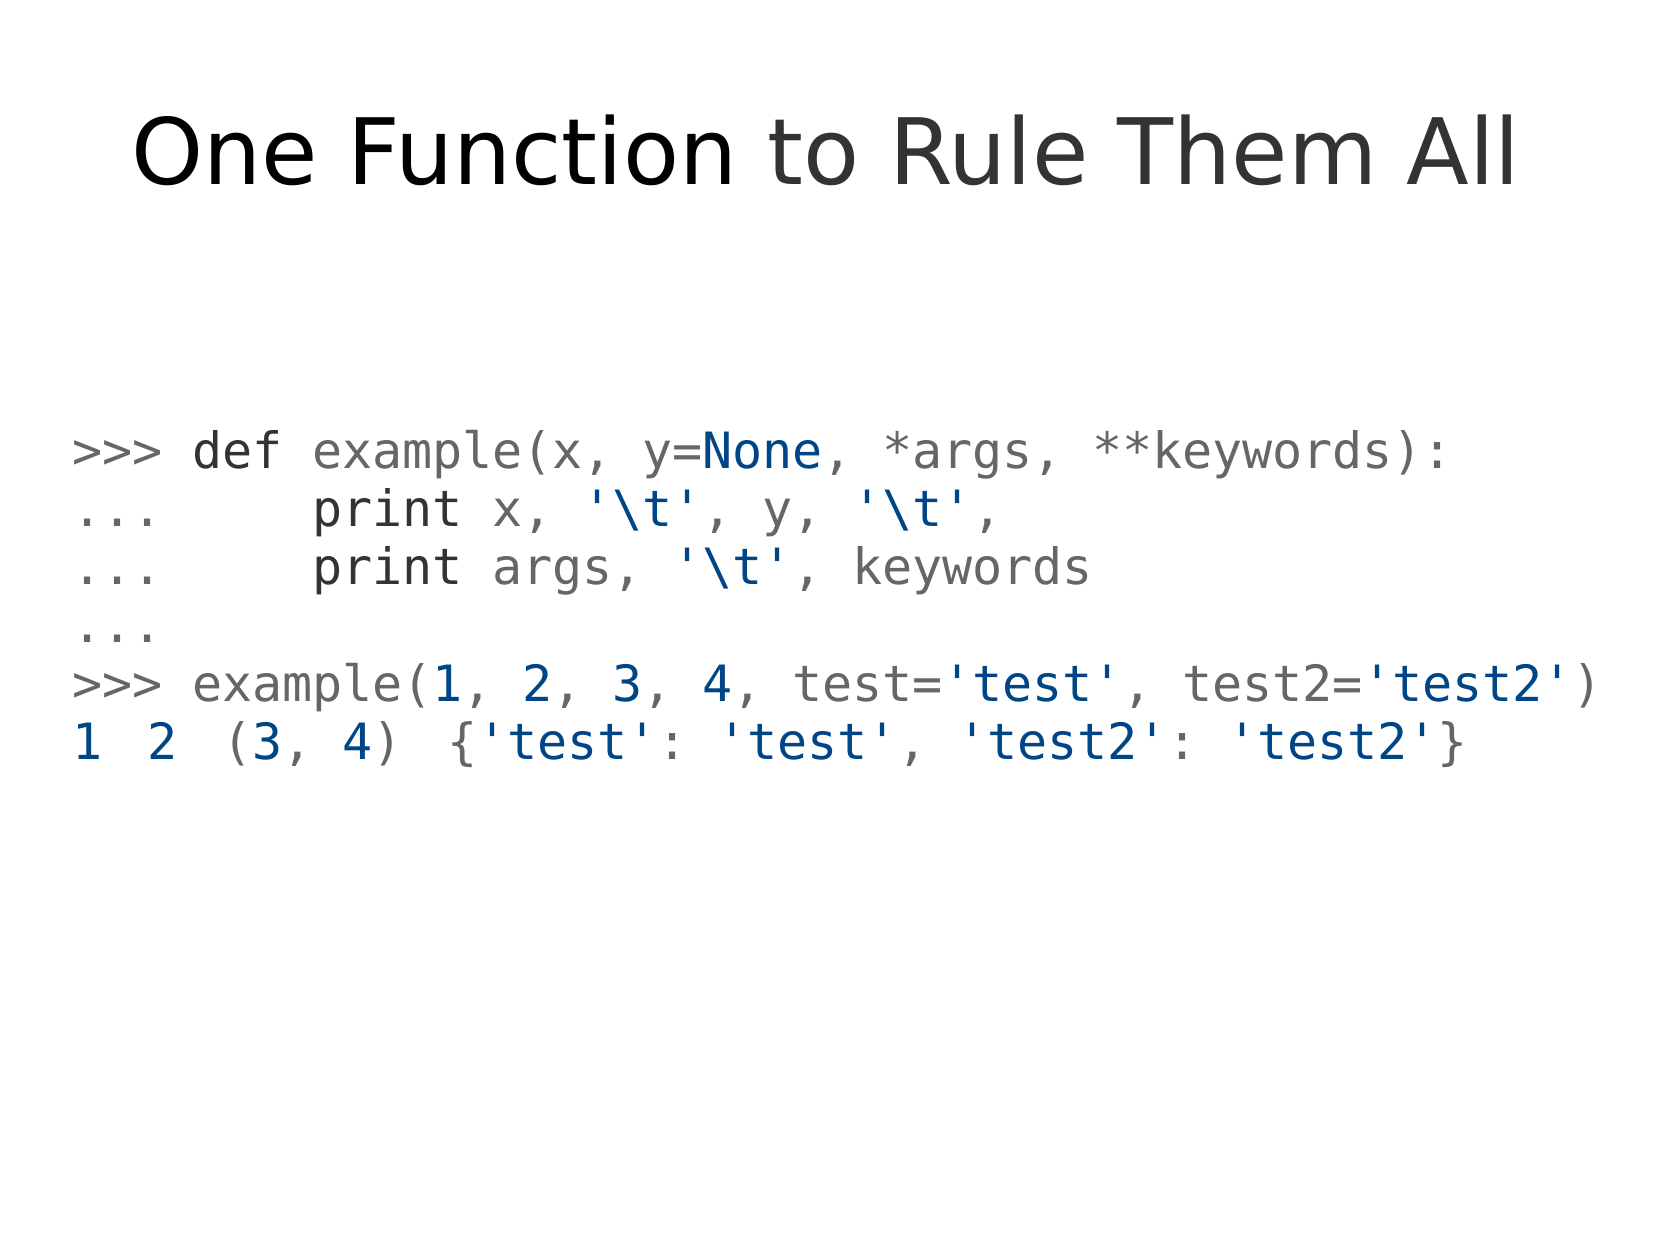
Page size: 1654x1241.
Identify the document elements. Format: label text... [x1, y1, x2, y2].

title One Function to Rule Them All [82, 56, 1571, 250]
text_box >>> def example(x, y=None, *args, **keywords): ... print x, '\t', y, '\t', ... print args, '\t', keywords ... >>> example(1, 2, 3, 4, test='test', test2='test2') 1 2 (3, 4) {'test': 'test', 'test2': 'test2'} [57, 414, 1623, 837]
